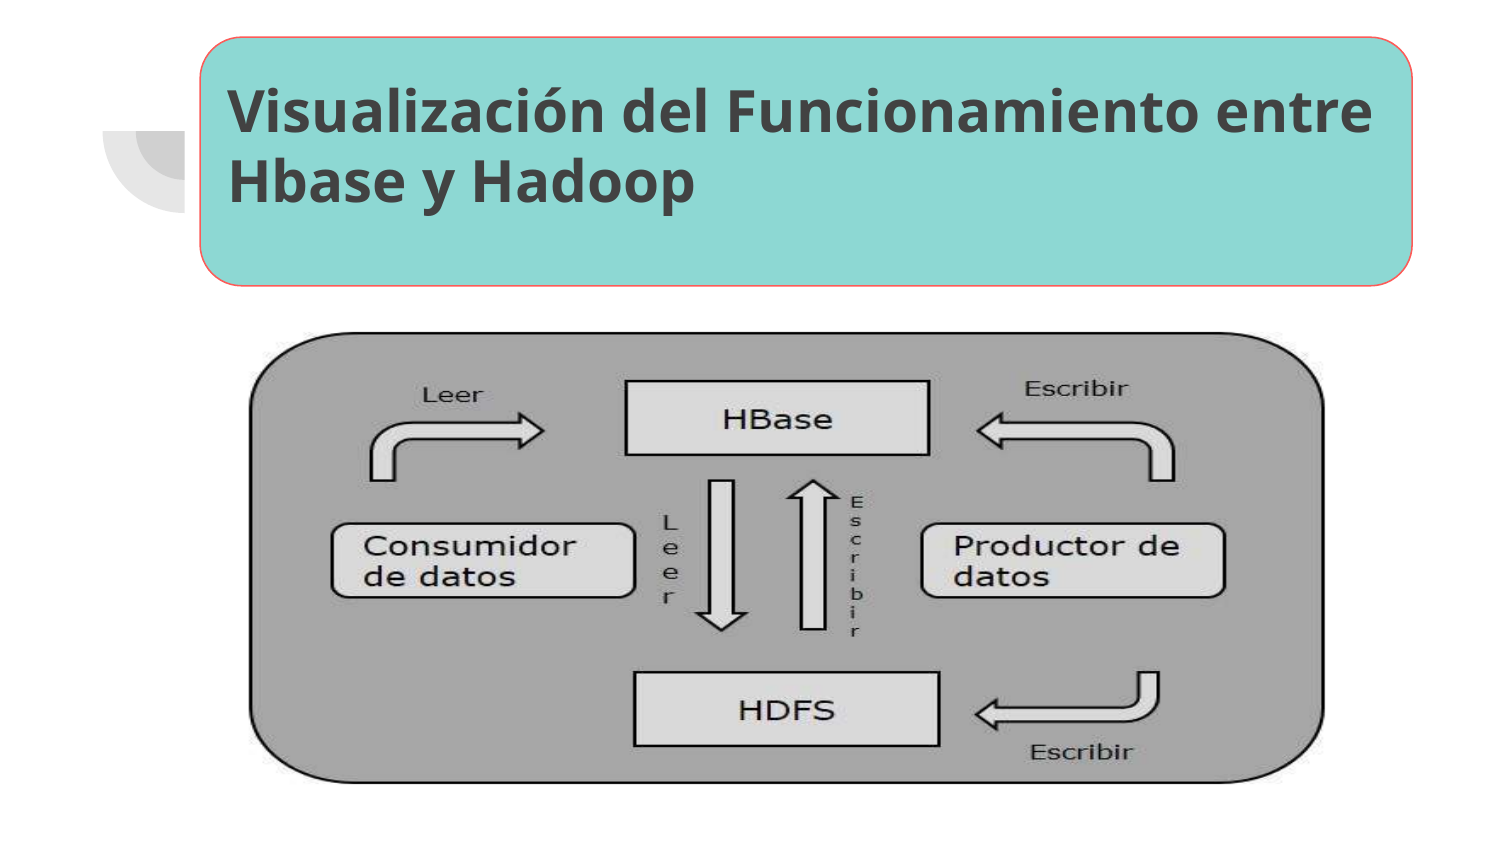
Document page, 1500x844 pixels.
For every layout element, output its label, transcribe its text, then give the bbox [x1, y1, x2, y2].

picture [200, 310, 1354, 805]
text_box Visualización del Funcionamiento entre Hbase y Hadoop [200, 37, 1413, 286]
